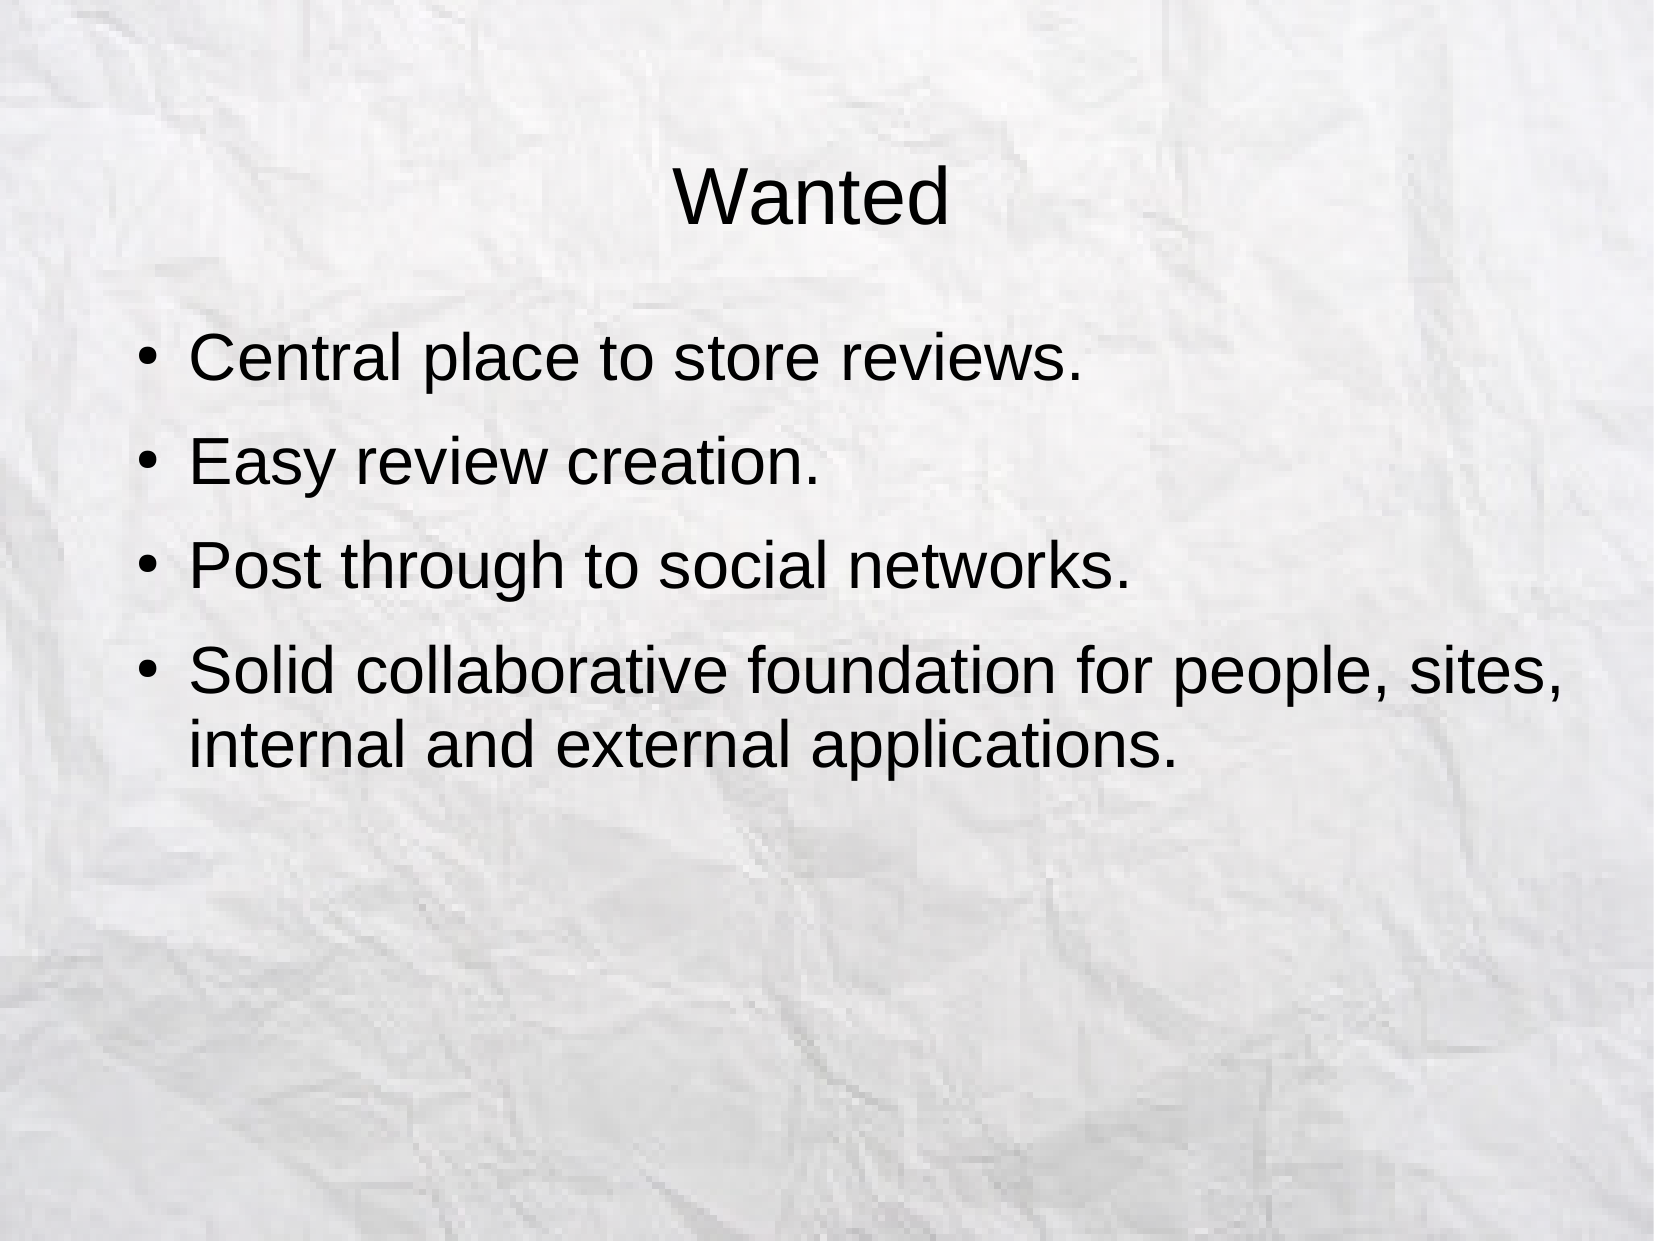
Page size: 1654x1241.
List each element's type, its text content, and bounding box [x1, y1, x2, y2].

title Wanted [118, 112, 1506, 281]
list Central place to store reviews. Easy review creation. Post through to social networks. Solid collaborative foundation for people, sites, internal and external applications. [118, 319, 1571, 1040]
picture [0, 0, 1654, 1241]
